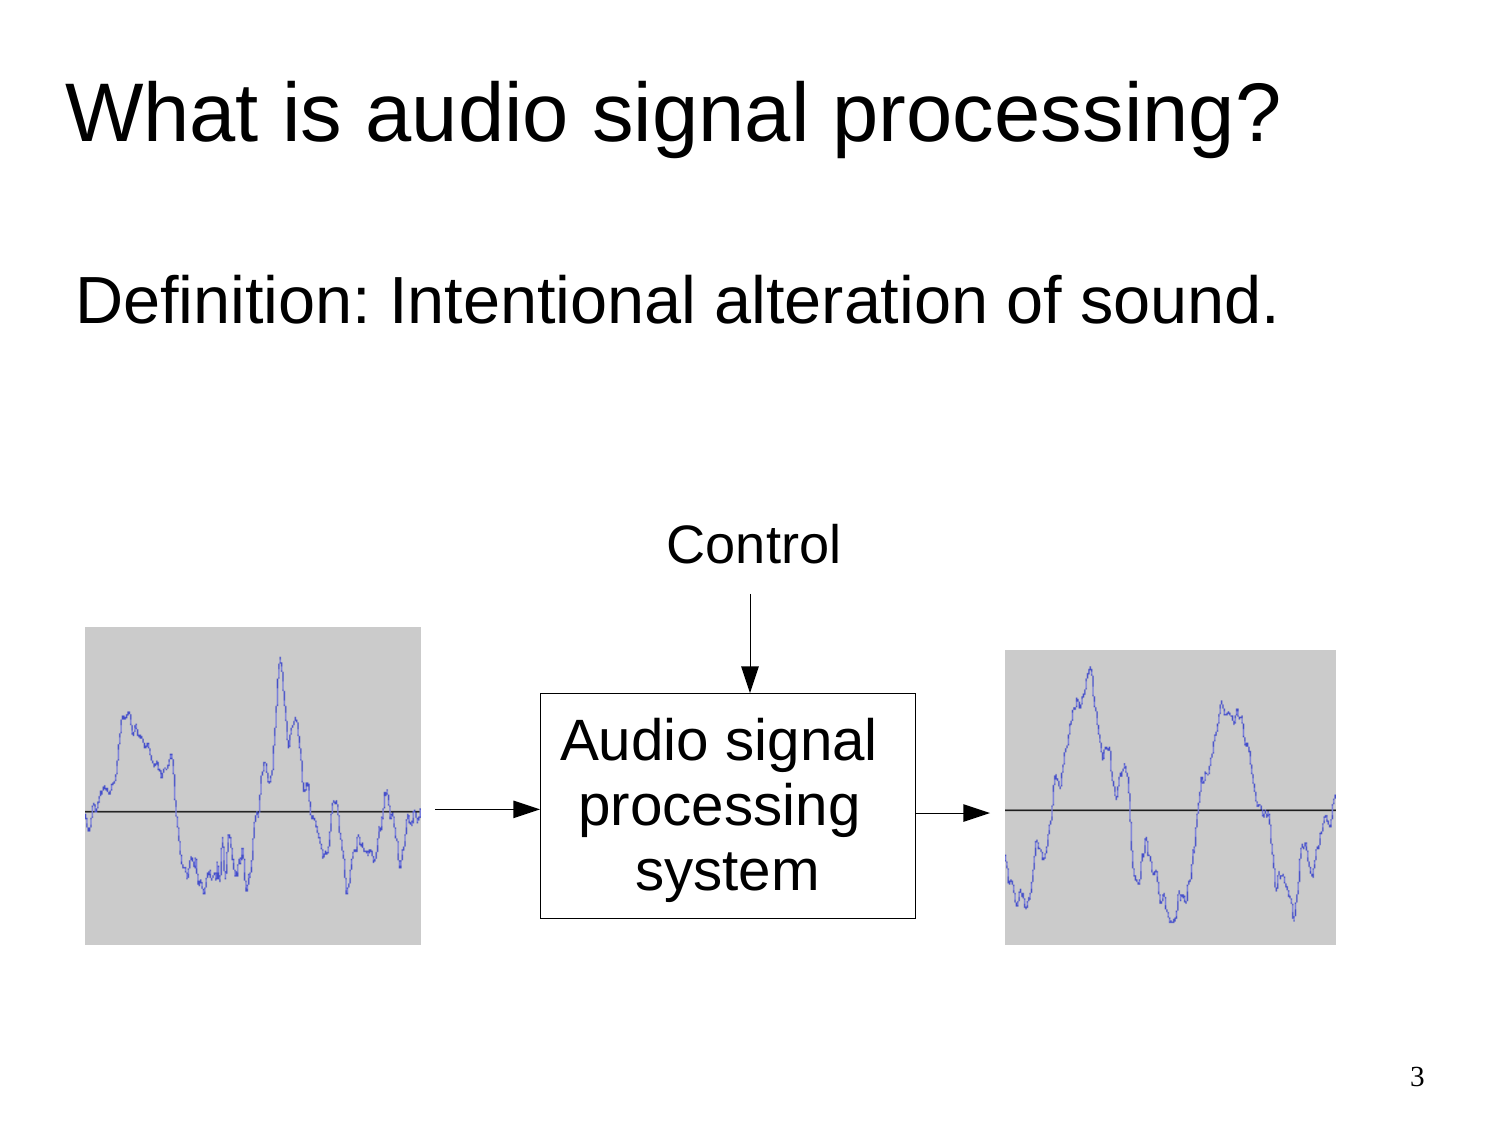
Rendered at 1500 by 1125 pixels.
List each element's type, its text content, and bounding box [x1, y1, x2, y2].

text_box Control [651, 506, 856, 583]
picture [85, 627, 421, 945]
picture [1005, 650, 1336, 946]
list Definition: Intentional alteration of sound. [75, 263, 1456, 376]
text_box Audio signal processing system [540, 693, 916, 919]
title What is audio signal processing? [64, 18, 1415, 207]
